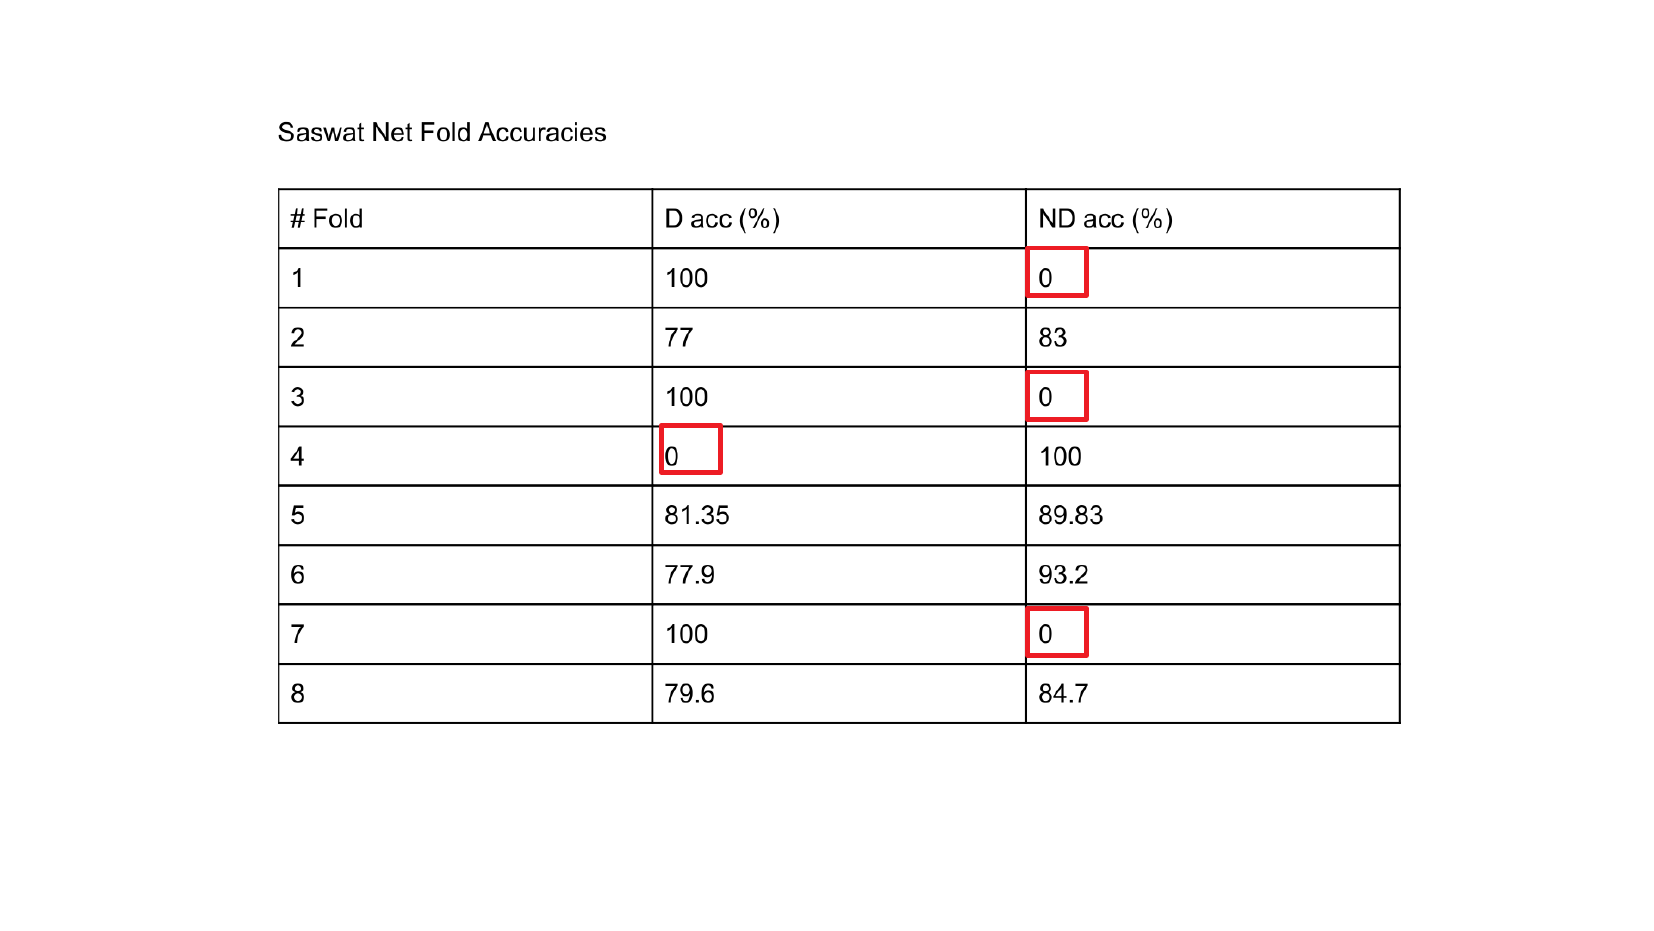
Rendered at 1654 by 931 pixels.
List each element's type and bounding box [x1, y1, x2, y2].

text_box [1027, 608, 1087, 656]
picture [218, 94, 1436, 804]
text_box [661, 425, 721, 473]
text_box [1027, 248, 1087, 296]
text_box [1027, 372, 1087, 420]
